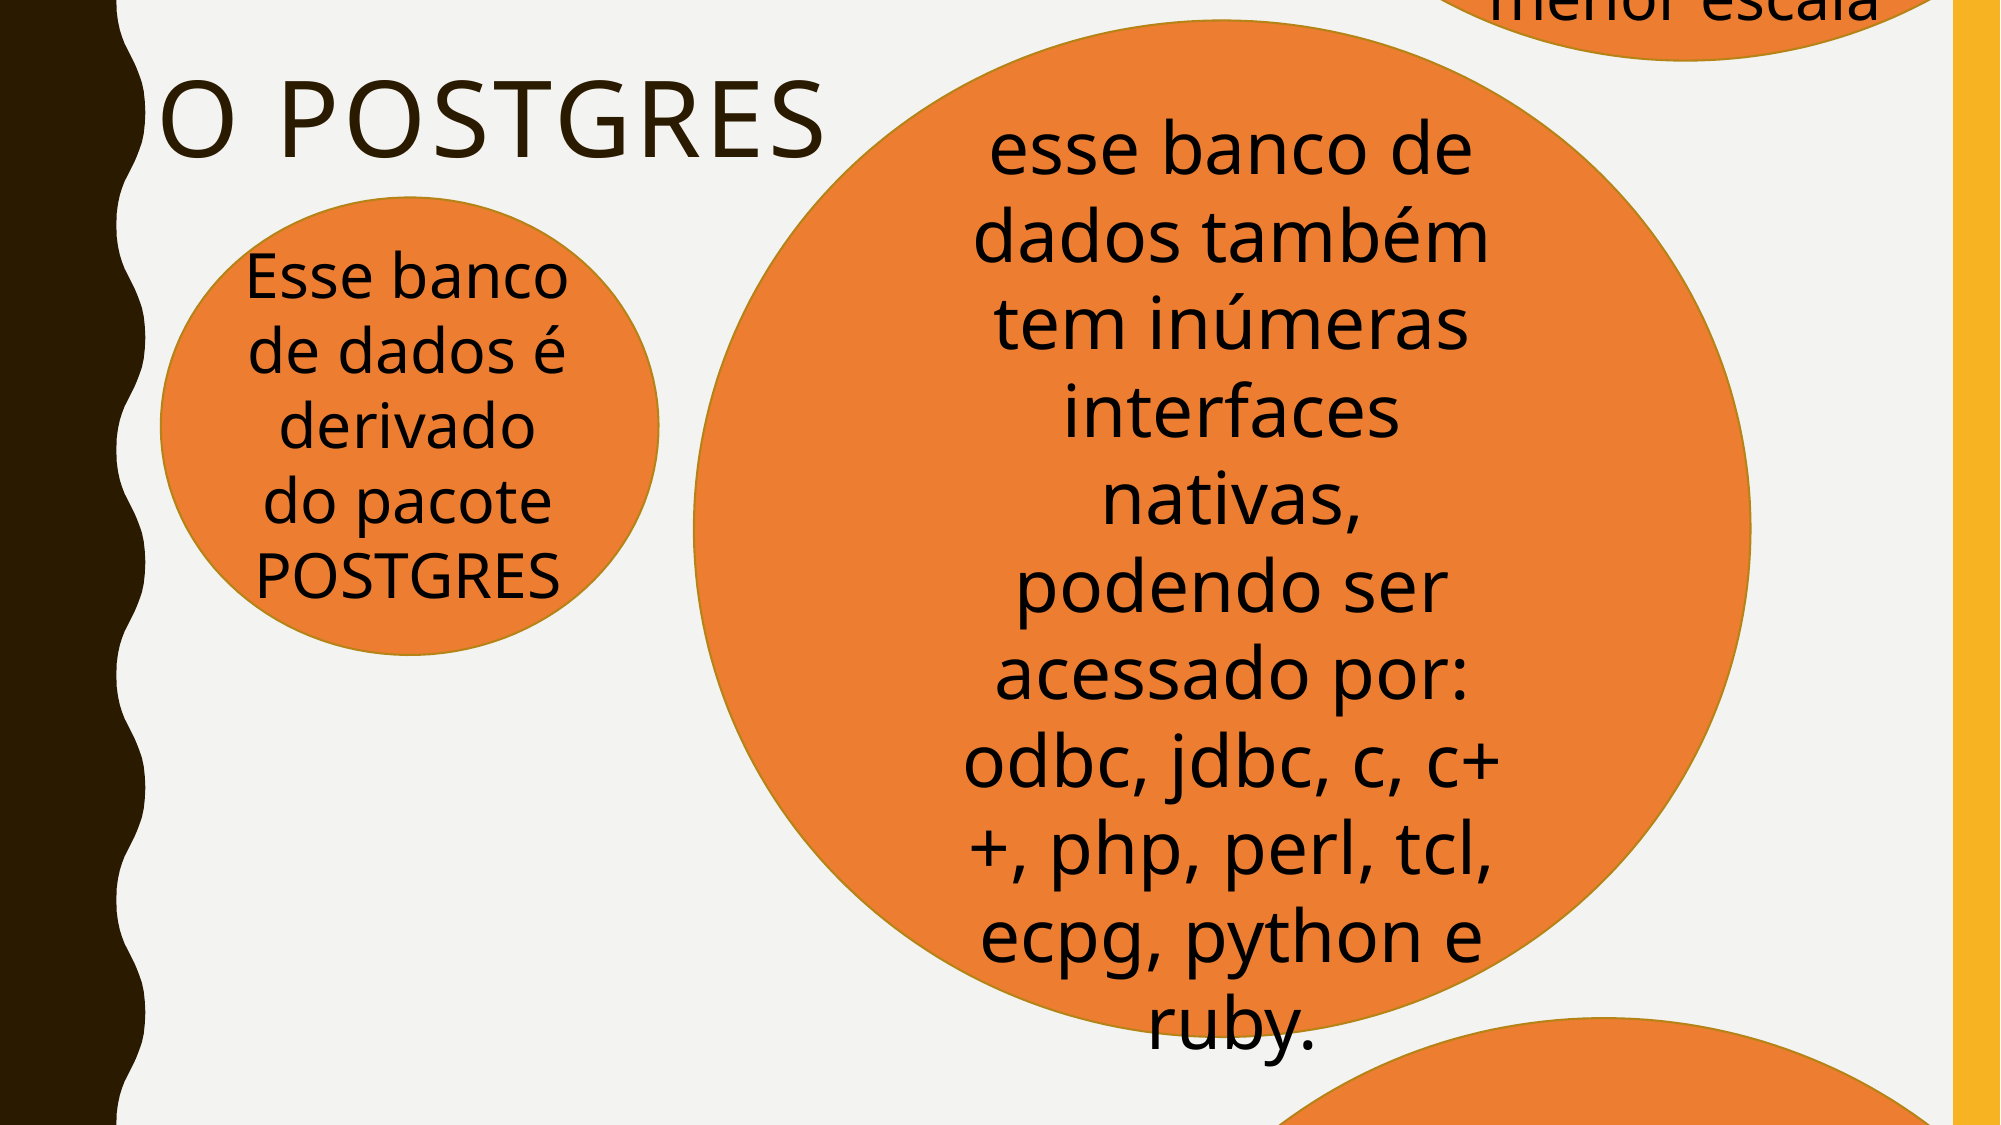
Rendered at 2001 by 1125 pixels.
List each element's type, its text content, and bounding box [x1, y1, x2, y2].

text_box Esse banco de dados é derivado do pacote POSTGRES [224, 228, 592, 623]
text_box esse banco de dados também tem inúmeras interfaces nativas, podendo ser acessado por: odbc, jdbc, c, c++, php, perl, tcl, ecpg, python e ruby. [944, 94, 1521, 905]
text_box [160, 273, 224, 579]
text_box [1855, 4, 1871, 16]
text_box [1804, 4, 1820, 16]
text_box [282, 623, 537, 655]
text_box [285, 211, 534, 228]
text_box [592, 270, 659, 582]
text_box [1442, 0, 1929, 61]
text_box [1280, 1018, 1929, 1125]
text_box [1234, 1015, 1255, 1037]
text_box [948, 20, 1496, 94]
text_box o postgres [141, 57, 859, 211]
text_box [1629, 0, 1649, 16]
text_box [693, 96, 1751, 1038]
